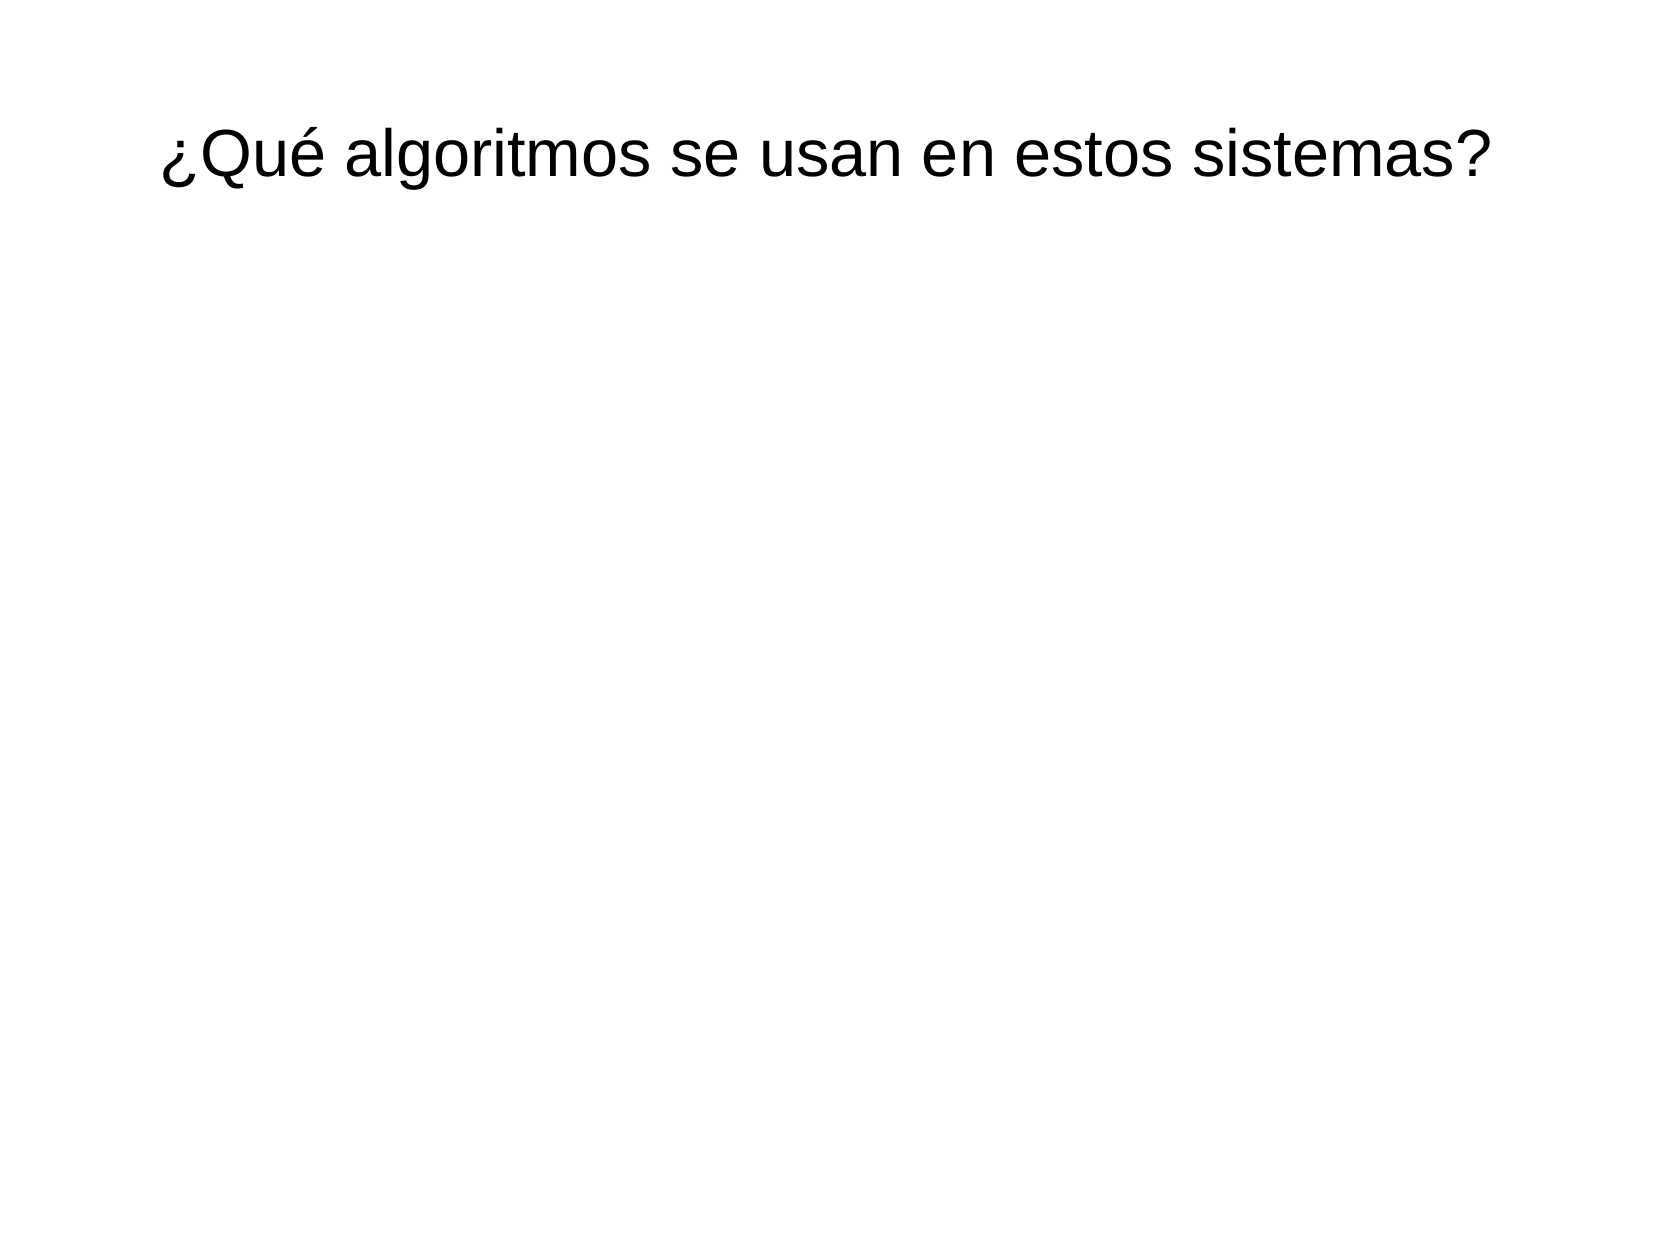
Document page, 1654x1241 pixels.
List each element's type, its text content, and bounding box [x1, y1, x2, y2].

title ¿Qué algoritmos se usan en estos sistemas? [82, 49, 1571, 257]
